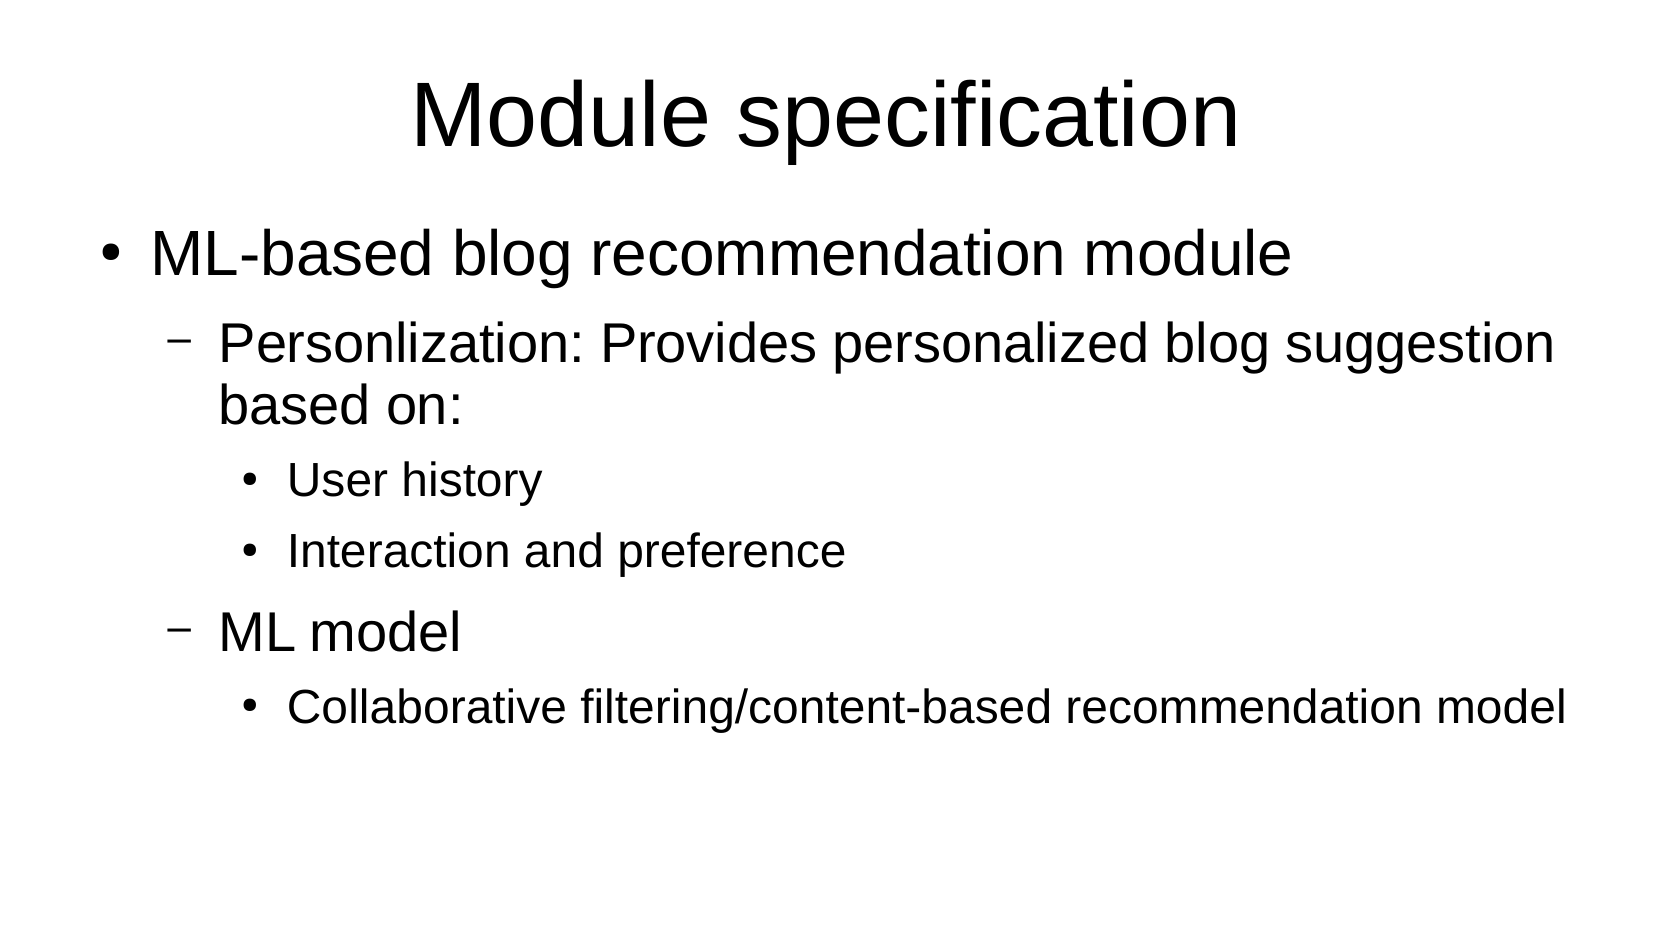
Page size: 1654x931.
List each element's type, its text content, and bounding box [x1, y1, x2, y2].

title Module specification [82, 37, 1571, 193]
list ML-based blog recommendation module Personlization: Provides personalized blog suggestion based on: User history Interaction and preference ML model Collaborative filtering/content-based recommendation model [82, 217, 1571, 758]
